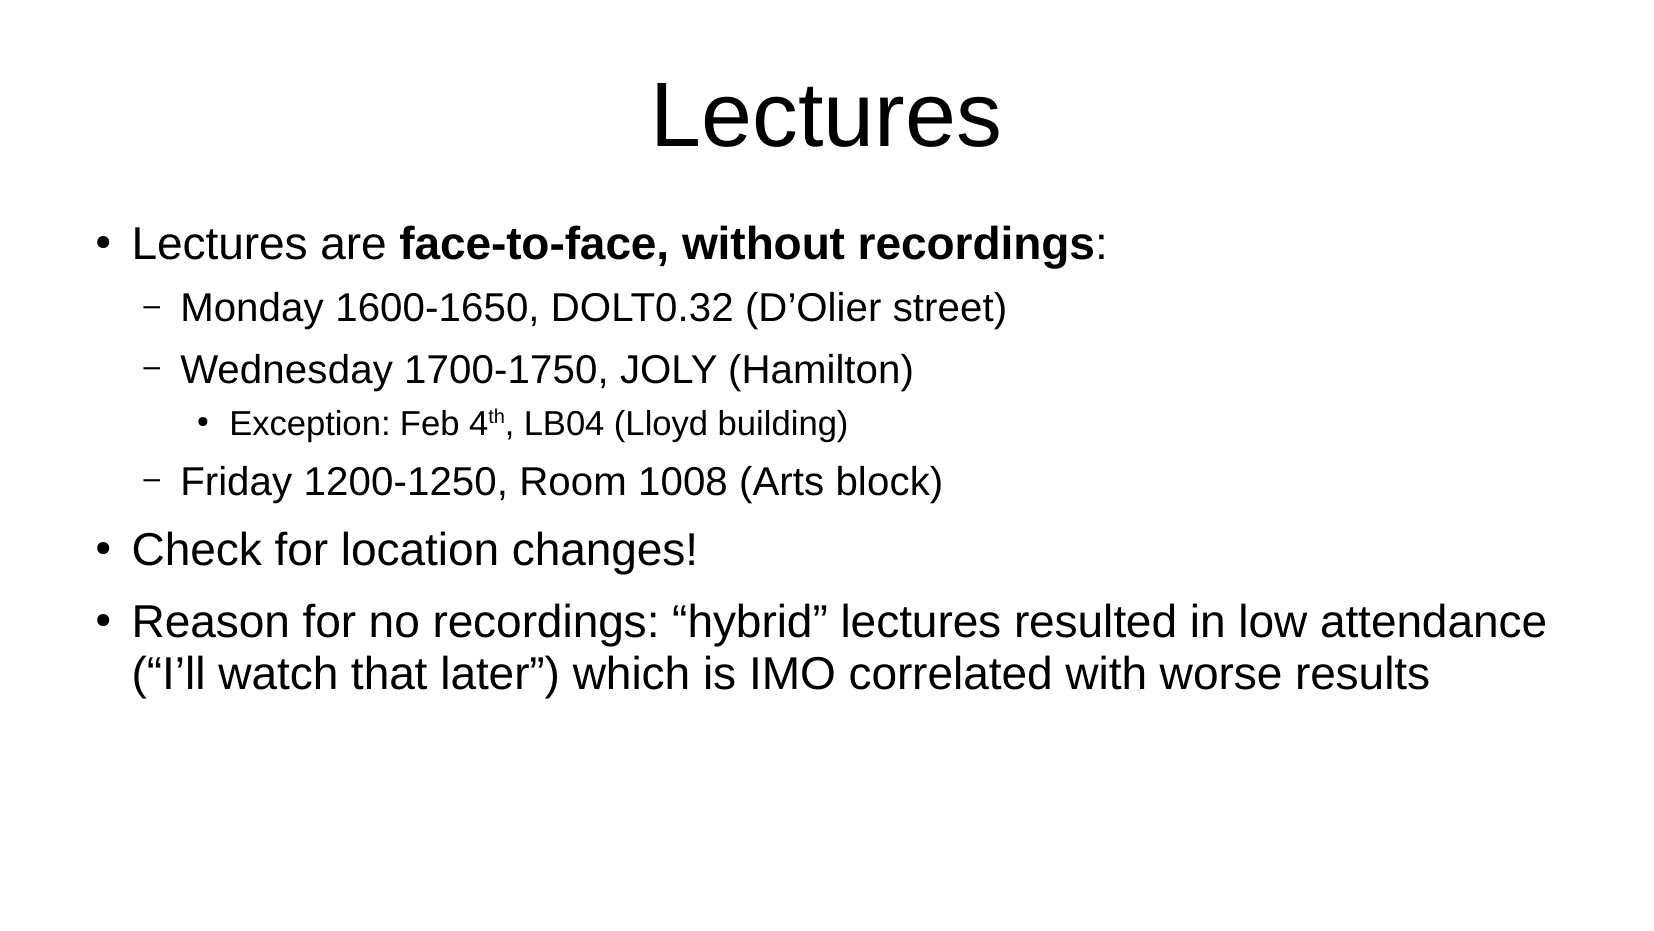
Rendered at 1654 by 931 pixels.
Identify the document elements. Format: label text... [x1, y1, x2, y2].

title Lectures [82, 37, 1571, 193]
list Lectures are face-to-face, without recordings: Monday 1600-1650, DOLT0.32 (D’Olier street) Wednesday 1700-1750, JOLY (Hamilton) Exception: Feb 4th, LB04 (Lloyd building) Friday 1200-1250, Room 1008 (Arts block) Check for location changes! Reason for no recordings: “hybrid” lectures resulted in low attendance (“I’ll watch that later”) which is IMO correlated with worse results [82, 217, 1571, 758]
